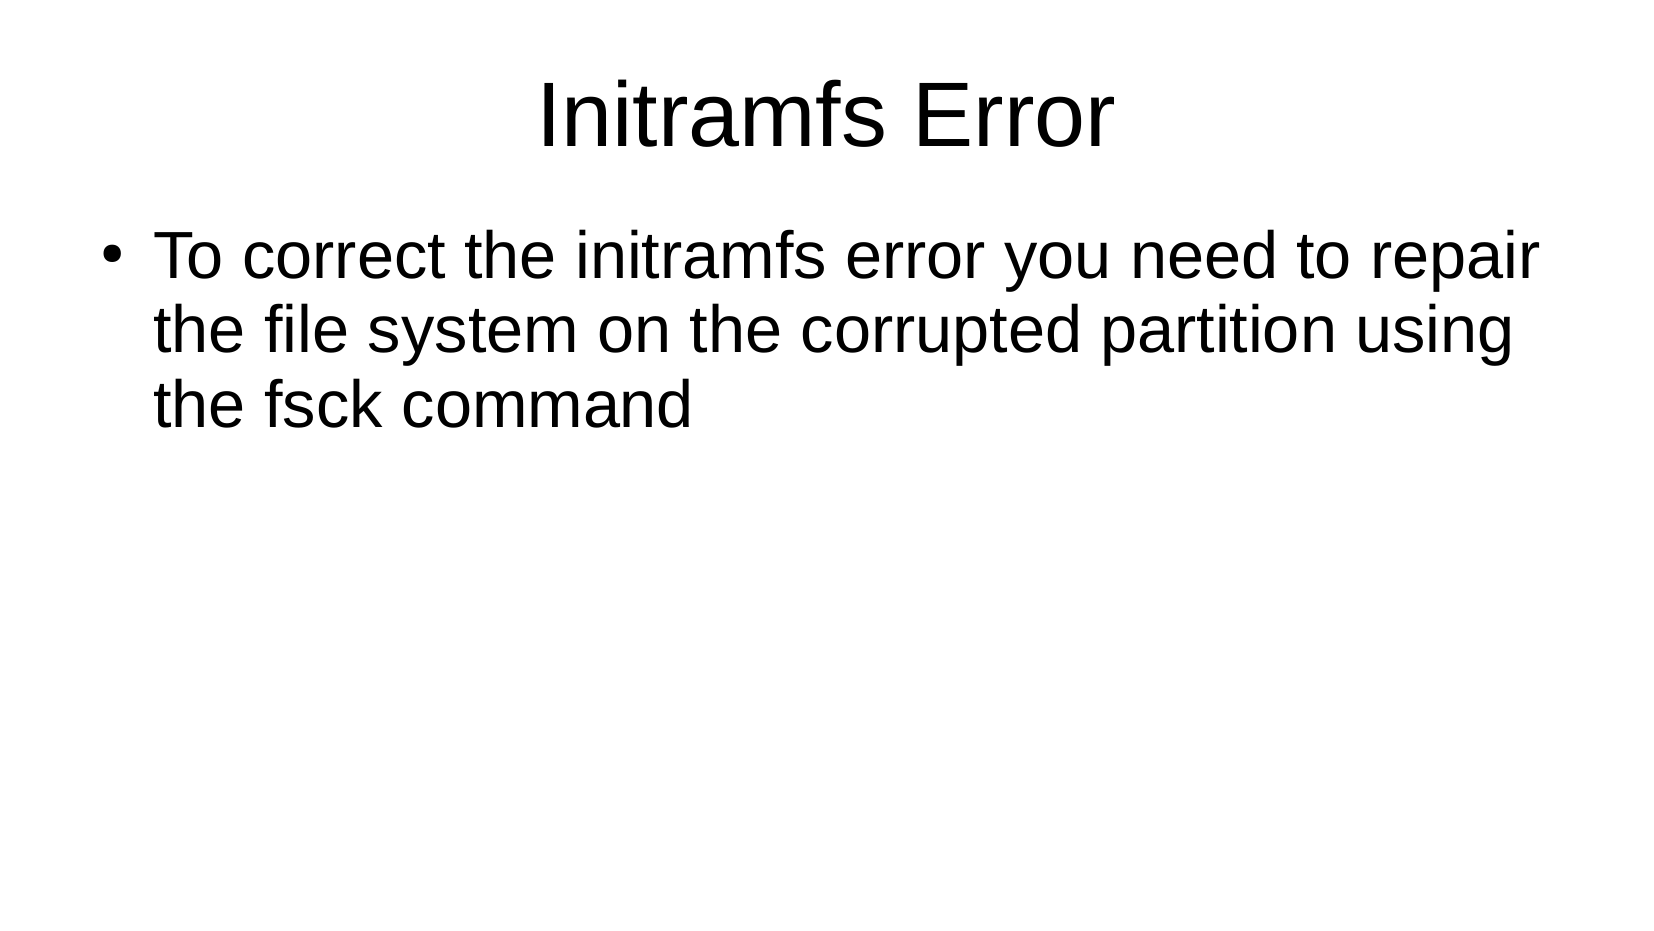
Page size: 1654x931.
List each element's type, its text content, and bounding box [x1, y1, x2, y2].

list To correct the initramfs error you need to repair the file system on the corrupted partition using the fsck command [82, 217, 1571, 758]
title Initramfs Error [82, 37, 1571, 193]
